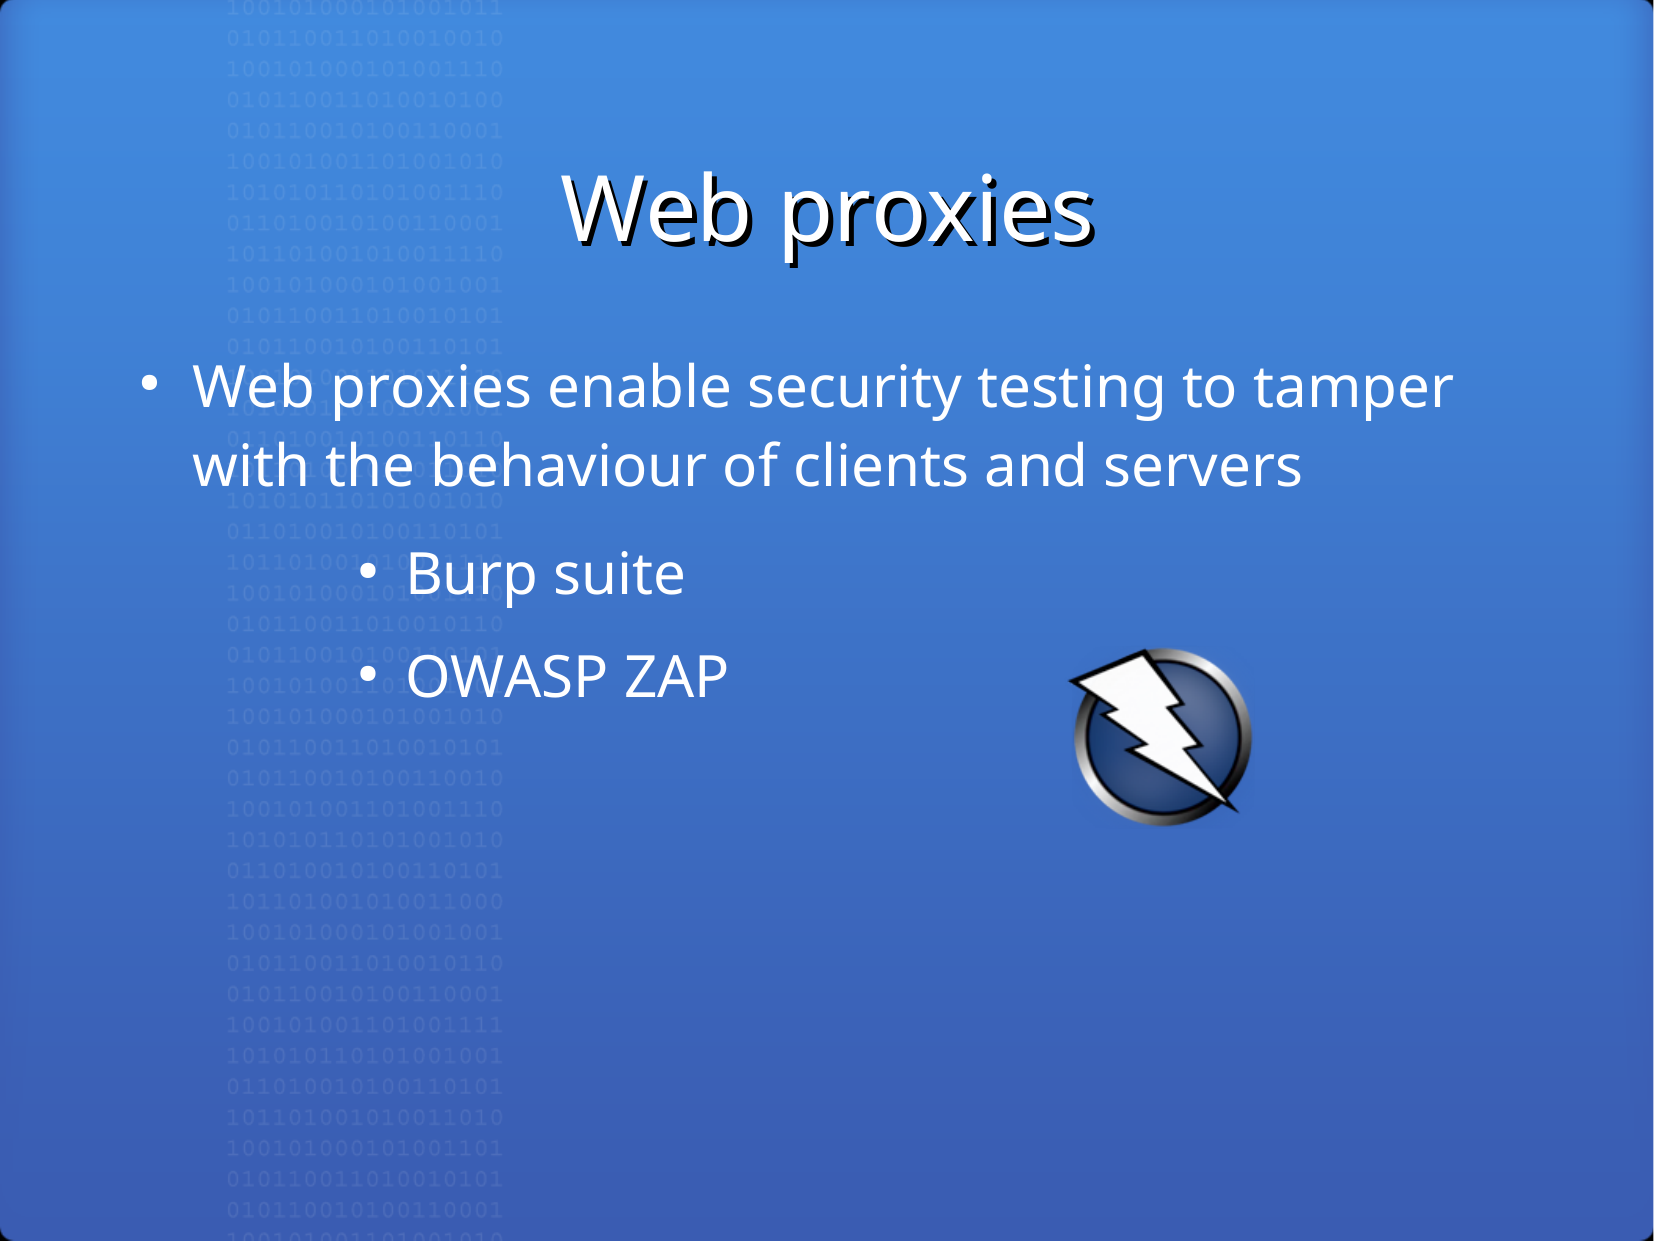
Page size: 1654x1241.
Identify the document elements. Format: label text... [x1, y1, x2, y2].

title Web proxies [121, 102, 1534, 310]
picture [0, 0, 1654, 1241]
list Web proxies enable security testing to tamper with the behaviour of clients and servers Burp suite OWASP ZAP [121, 344, 1534, 1085]
